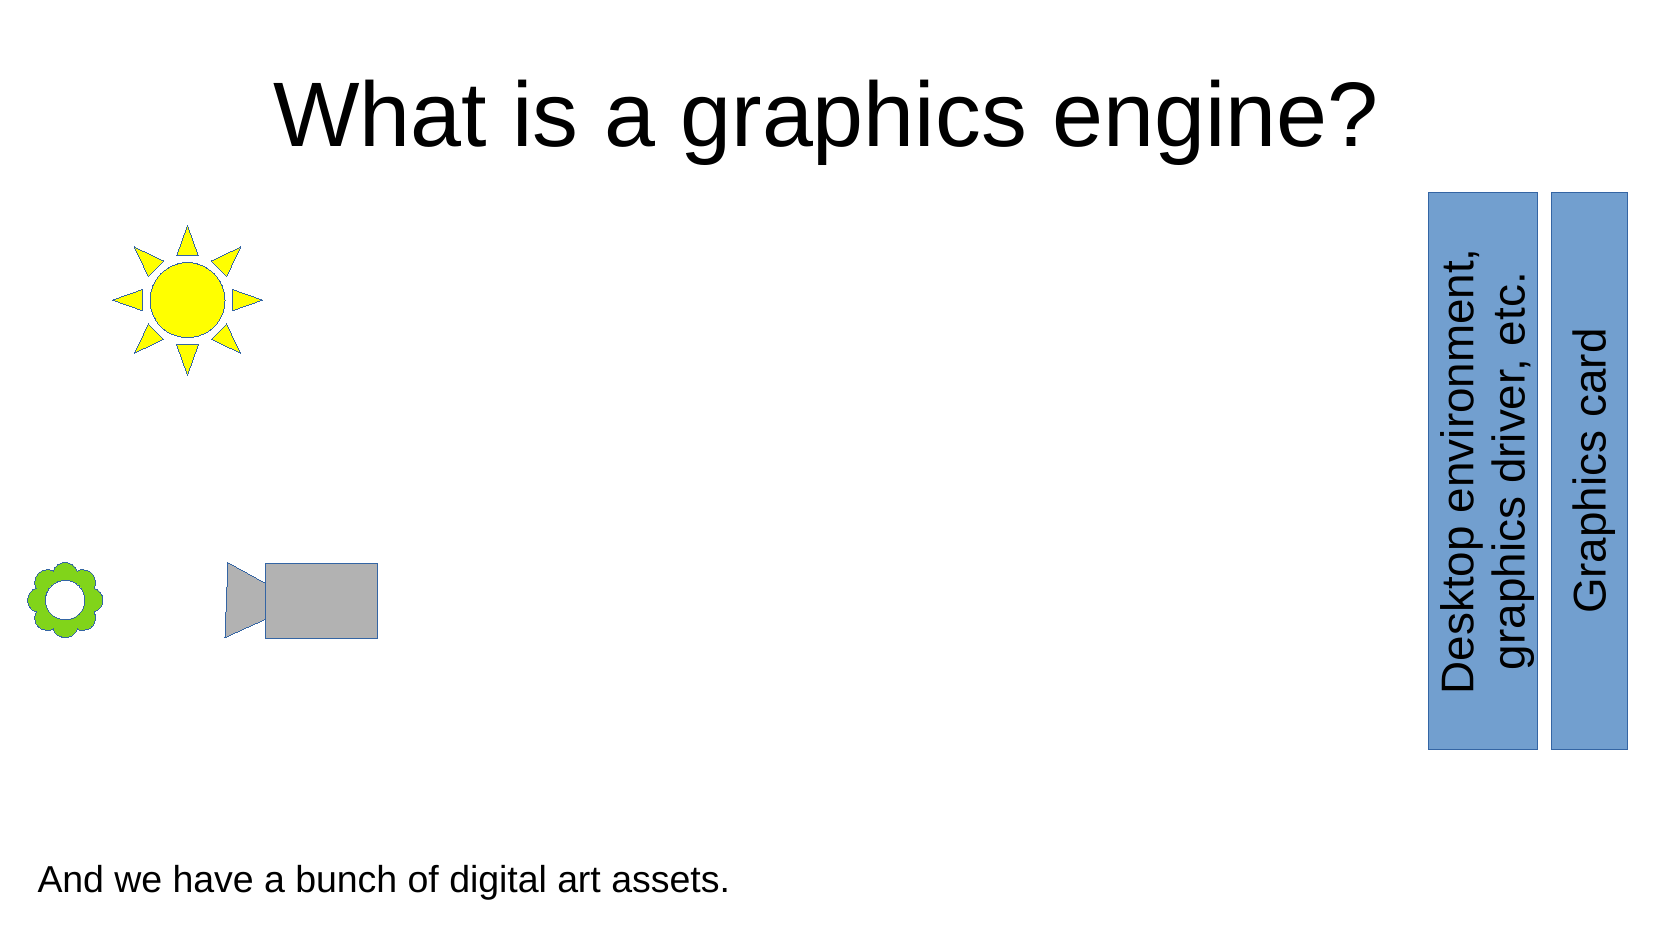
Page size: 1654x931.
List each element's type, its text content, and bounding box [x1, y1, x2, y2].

text_box [134, 323, 164, 354]
text_box [176, 225, 199, 256]
text_box [232, 289, 263, 311]
text_box And we have a bunch of digital art assets. [37, 750, 1613, 901]
text_box Desktop environment, graphics driver, etc. [1428, 192, 1538, 750]
text_box [211, 246, 241, 277]
title What is a graphics engine? [82, 37, 1571, 193]
text_box [27, 562, 103, 638]
text_box Graphics card [1551, 192, 1628, 751]
text_box [224, 562, 378, 639]
text_box [211, 323, 241, 354]
text_box [176, 344, 199, 376]
text_box [150, 262, 226, 338]
text_box [134, 246, 164, 277]
text_box [112, 289, 143, 311]
